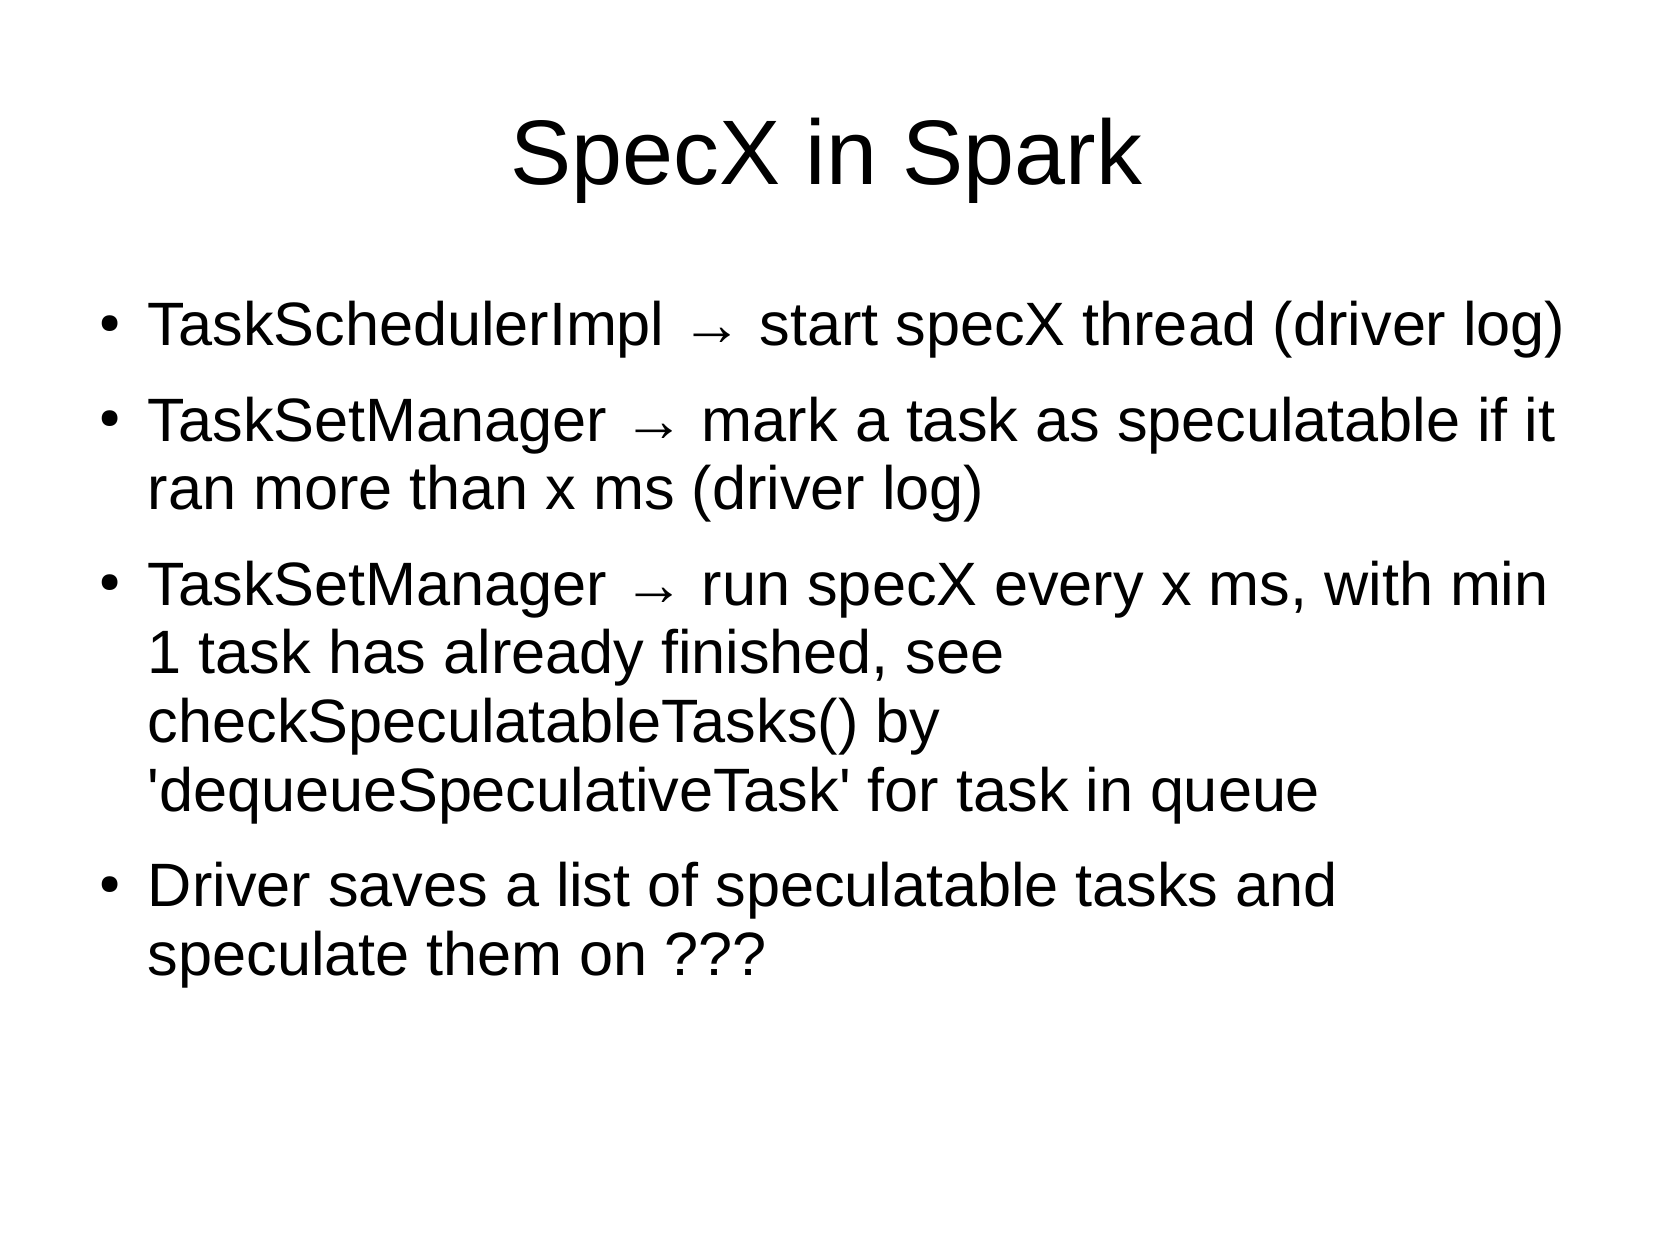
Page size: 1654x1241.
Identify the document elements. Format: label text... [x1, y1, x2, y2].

list TaskSchedulerImpl → start specX thread (driver log) TaskSetManager → mark a task as speculatable if it ran more than x ms (driver log) TaskSetManager → run specX every x ms, with min 1 task has already finished, see checkSpeculatableTasks() by 'dequeueSpeculativeTask' for task in queue Driver saves a list of speculatable tasks and speculate them on ??? [82, 290, 1571, 1010]
title SpecX in Spark [82, 49, 1571, 257]
